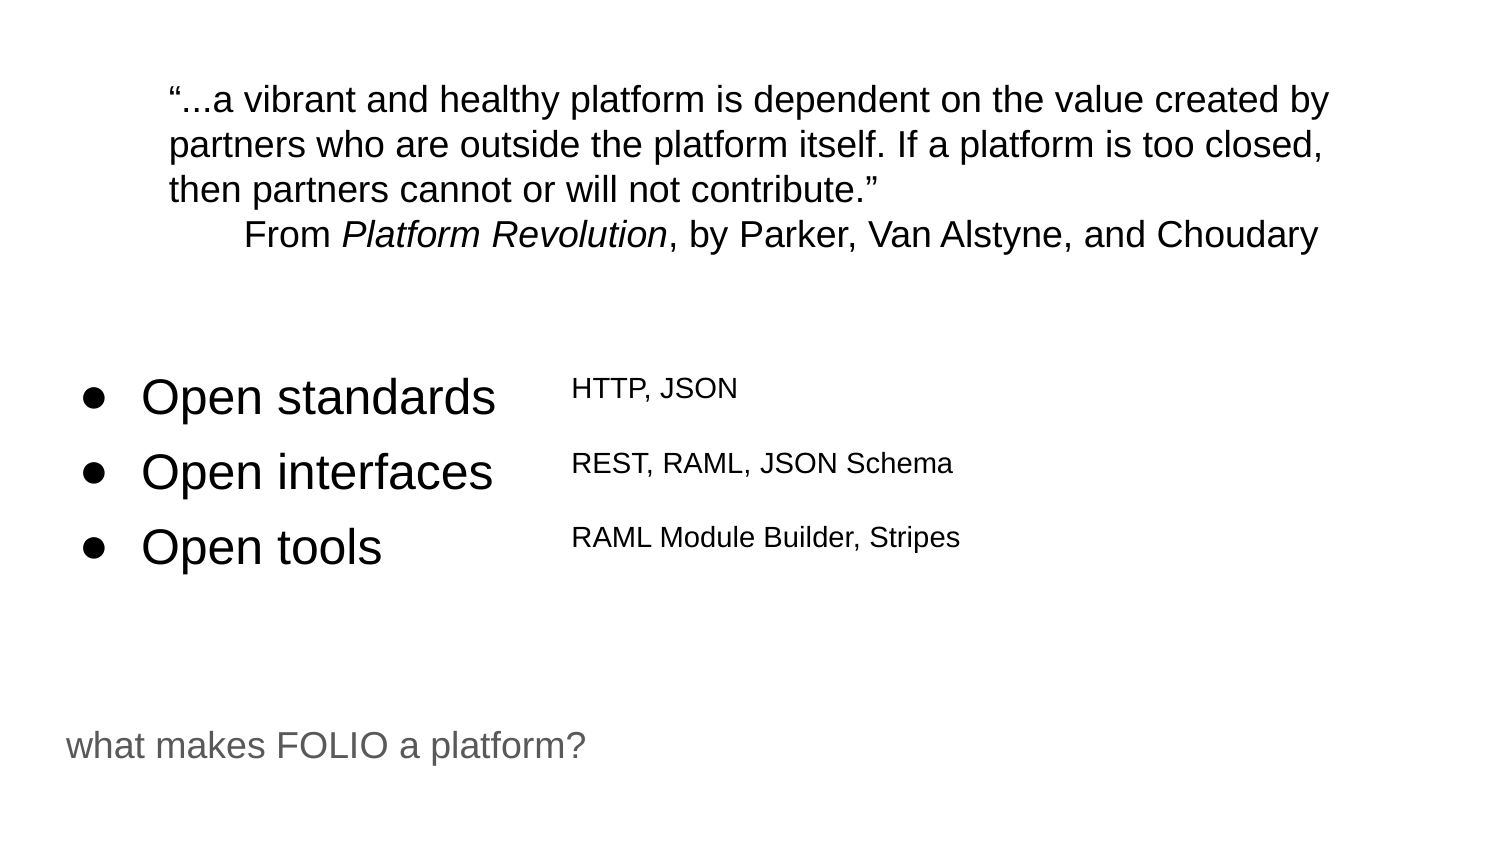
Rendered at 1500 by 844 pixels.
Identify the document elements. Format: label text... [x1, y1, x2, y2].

text_box RAML Module Builder, Stripes [556, 503, 1177, 557]
list what makes FOLIO a platform? [51, 694, 1036, 794]
text_box “...a vibrant and healthy platform is dependent on the value created by partners who are outside the platform itself. If a platform is too closed, then partners cannot or will not contribute.” From Platform Revolution, by Parker, Van Alstyne, and Choudary [153, 59, 1347, 317]
text_box Open standards Open interfaces Open tools [51, 334, 543, 694]
text_box REST, RAML, JSON Schema [556, 429, 1036, 483]
text_box HTTP, JSON [556, 353, 944, 408]
